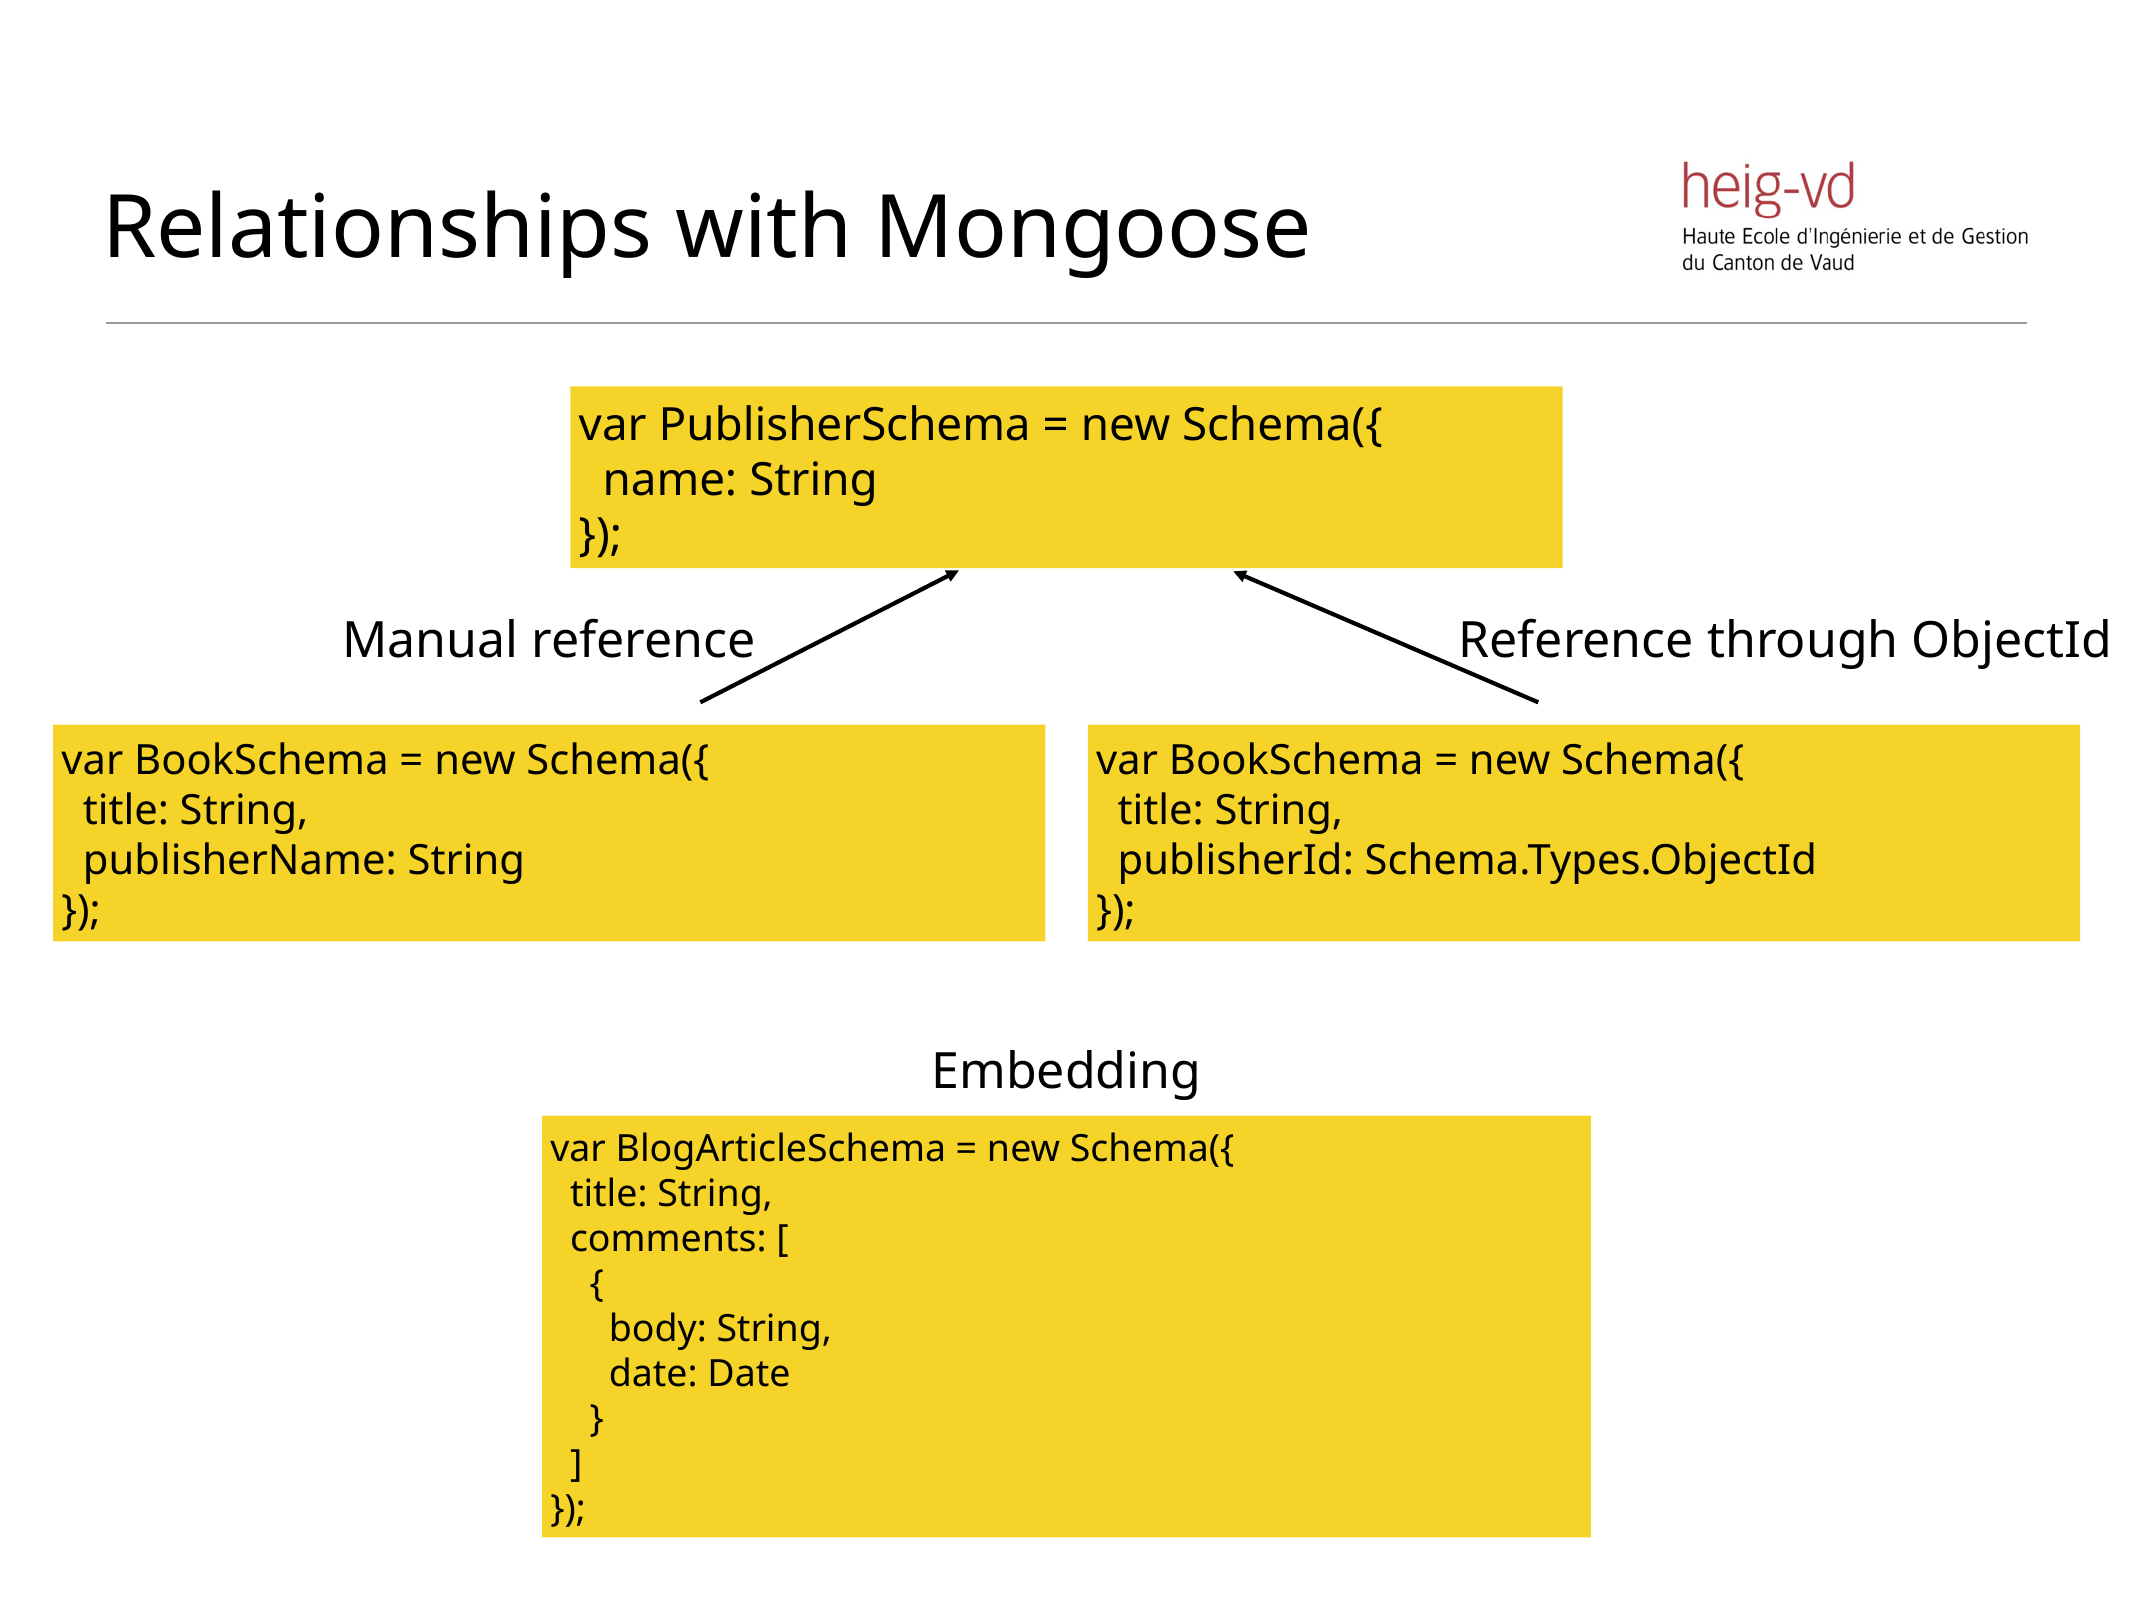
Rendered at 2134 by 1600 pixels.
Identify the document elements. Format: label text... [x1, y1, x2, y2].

title Relationships with Mongoose [93, 54, 2040, 284]
text_box var BookSchema = new Schema({ title: String, publisherId: Schema.Types.ObjectId }); [1087, 724, 2081, 942]
text_box Manual reference [333, 598, 765, 676]
text_box var BookSchema = new Schema({ title: String, publisherName: String }); [53, 724, 1046, 942]
text_box Embedding [923, 1030, 1210, 1107]
text_box var BlogArticleSchema = new Schema({ title: String, comments: [ { body: String, date: Date } ] }); [542, 1115, 1591, 1538]
text_box Reference through ObjectId [1450, 598, 2122, 676]
text_box var PublisherSchema = new Schema({ name: String }); [570, 386, 1563, 569]
